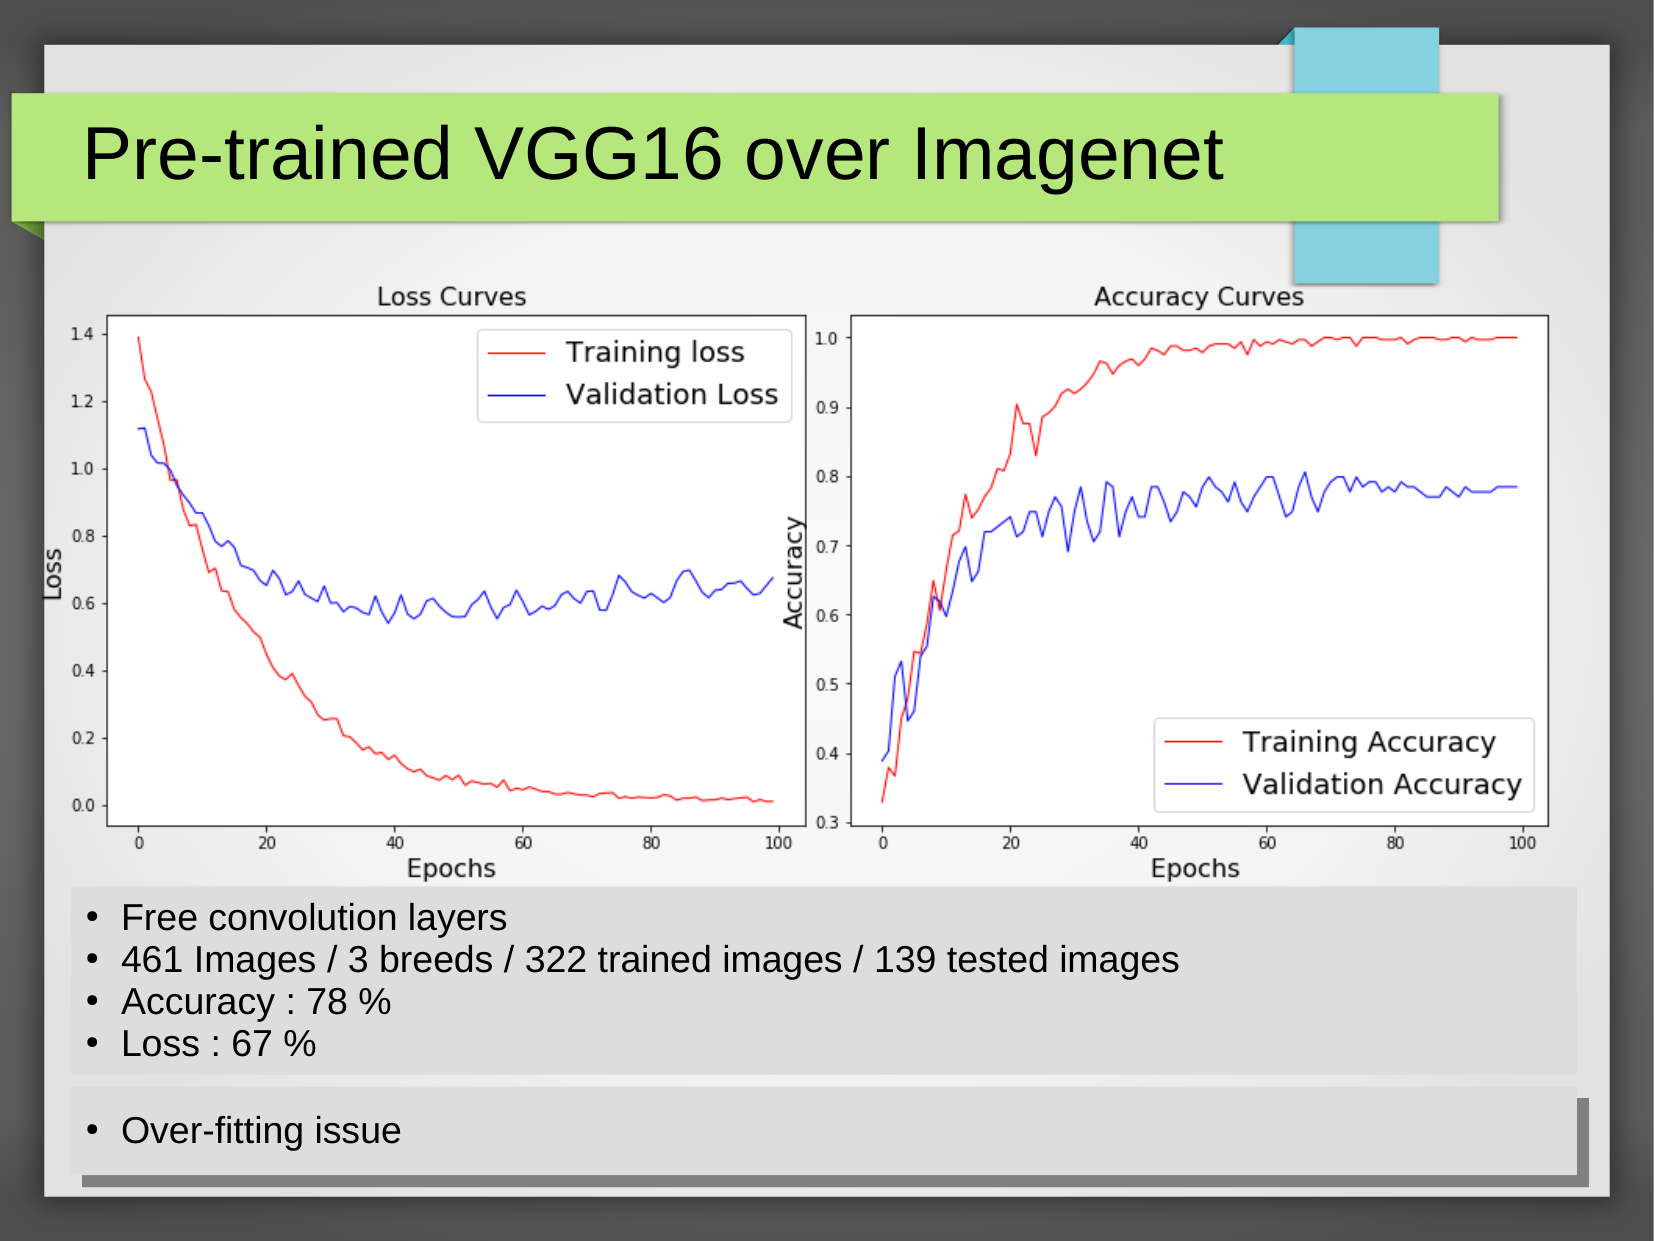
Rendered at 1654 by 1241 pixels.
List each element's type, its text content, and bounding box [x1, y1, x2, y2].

text_box Over-fitting issue [70, 1086, 1577, 1176]
text_box Free convolution layers 461 Images / 3 breeds / 322 trained images / 139 tested images Accuracy : 78 % Loss : 67 % [70, 886, 1577, 1075]
picture [0, 0, 1654, 1241]
title Pre-trained VGG16 over Imagenet [82, 94, 1264, 213]
